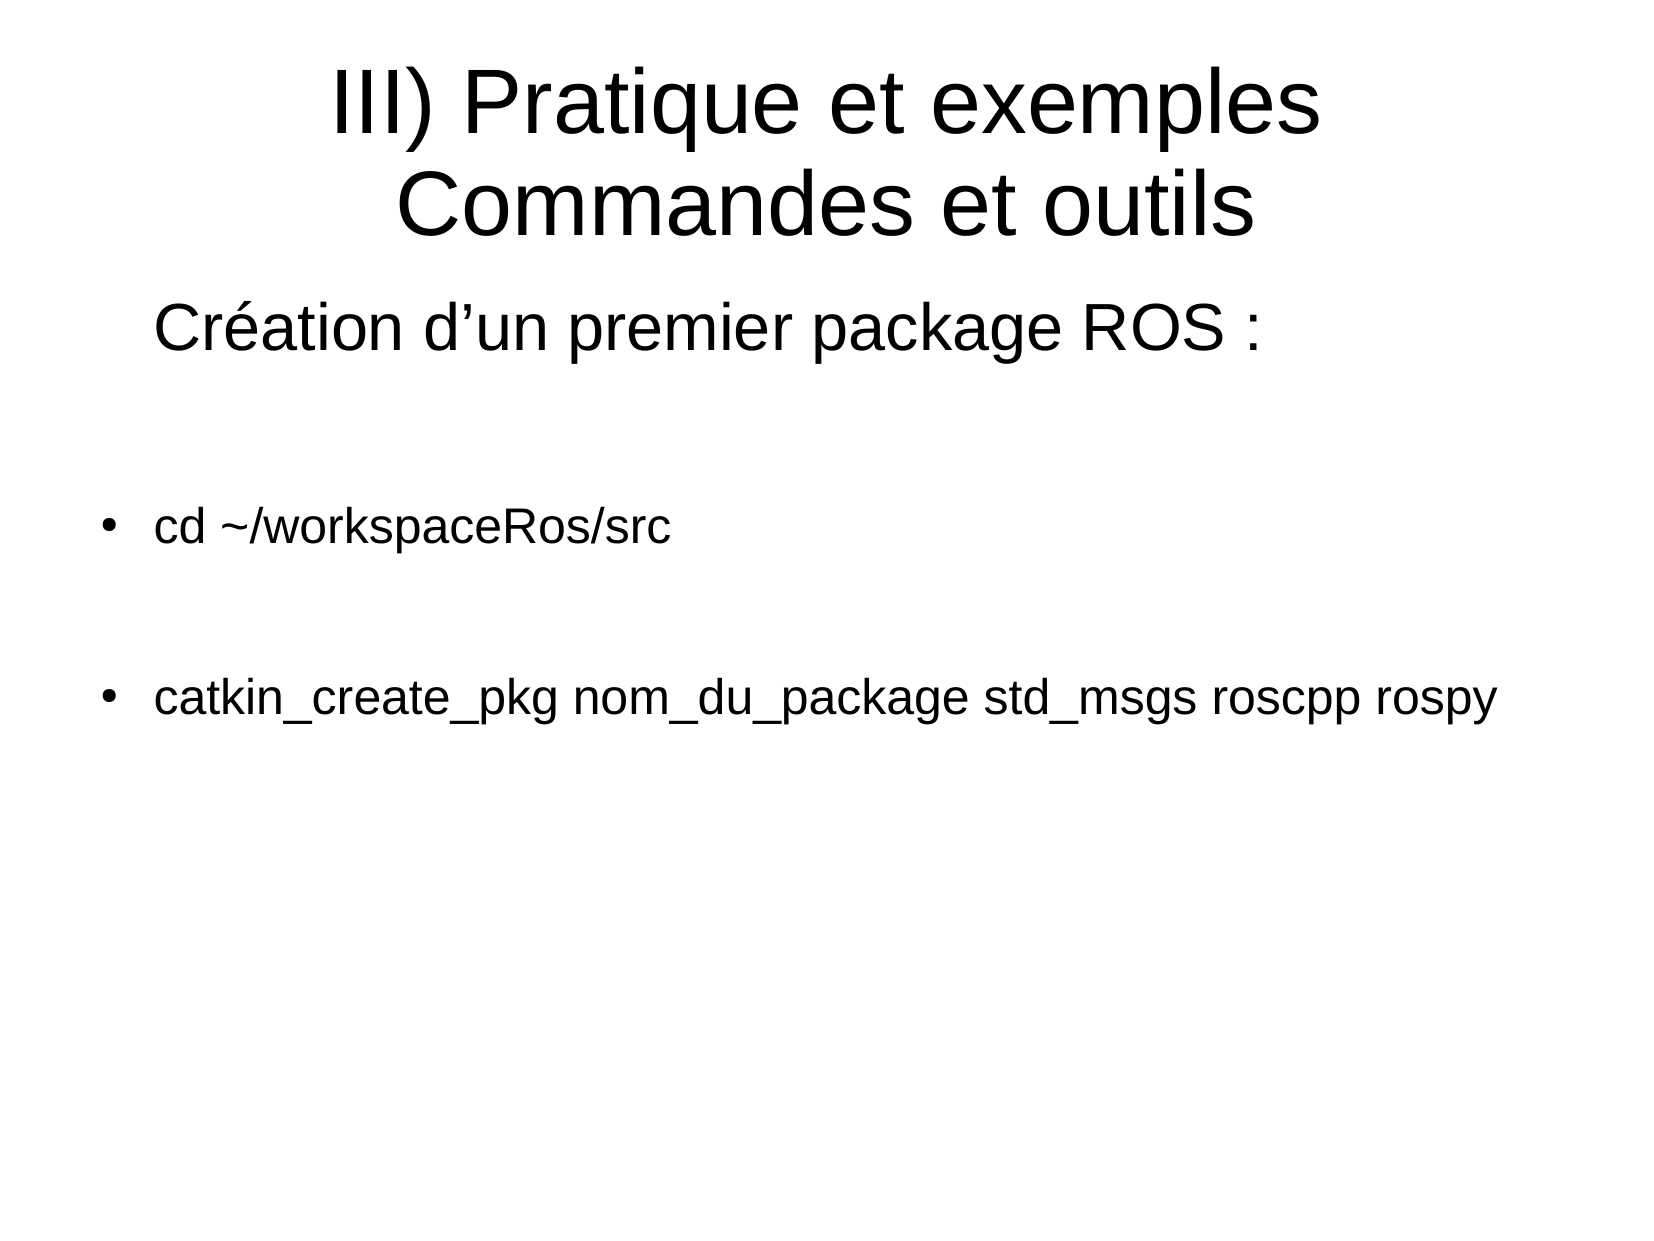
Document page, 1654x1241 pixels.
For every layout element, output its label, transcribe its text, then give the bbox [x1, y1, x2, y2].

list Création d’un premier package ROS : cd ~/workspaceRos/src catkin_create_pkg nom_du_package std_msgs roscpp rospy [82, 290, 1571, 1010]
title III) Pratique et exemples Commandes et outils [82, 49, 1571, 257]
